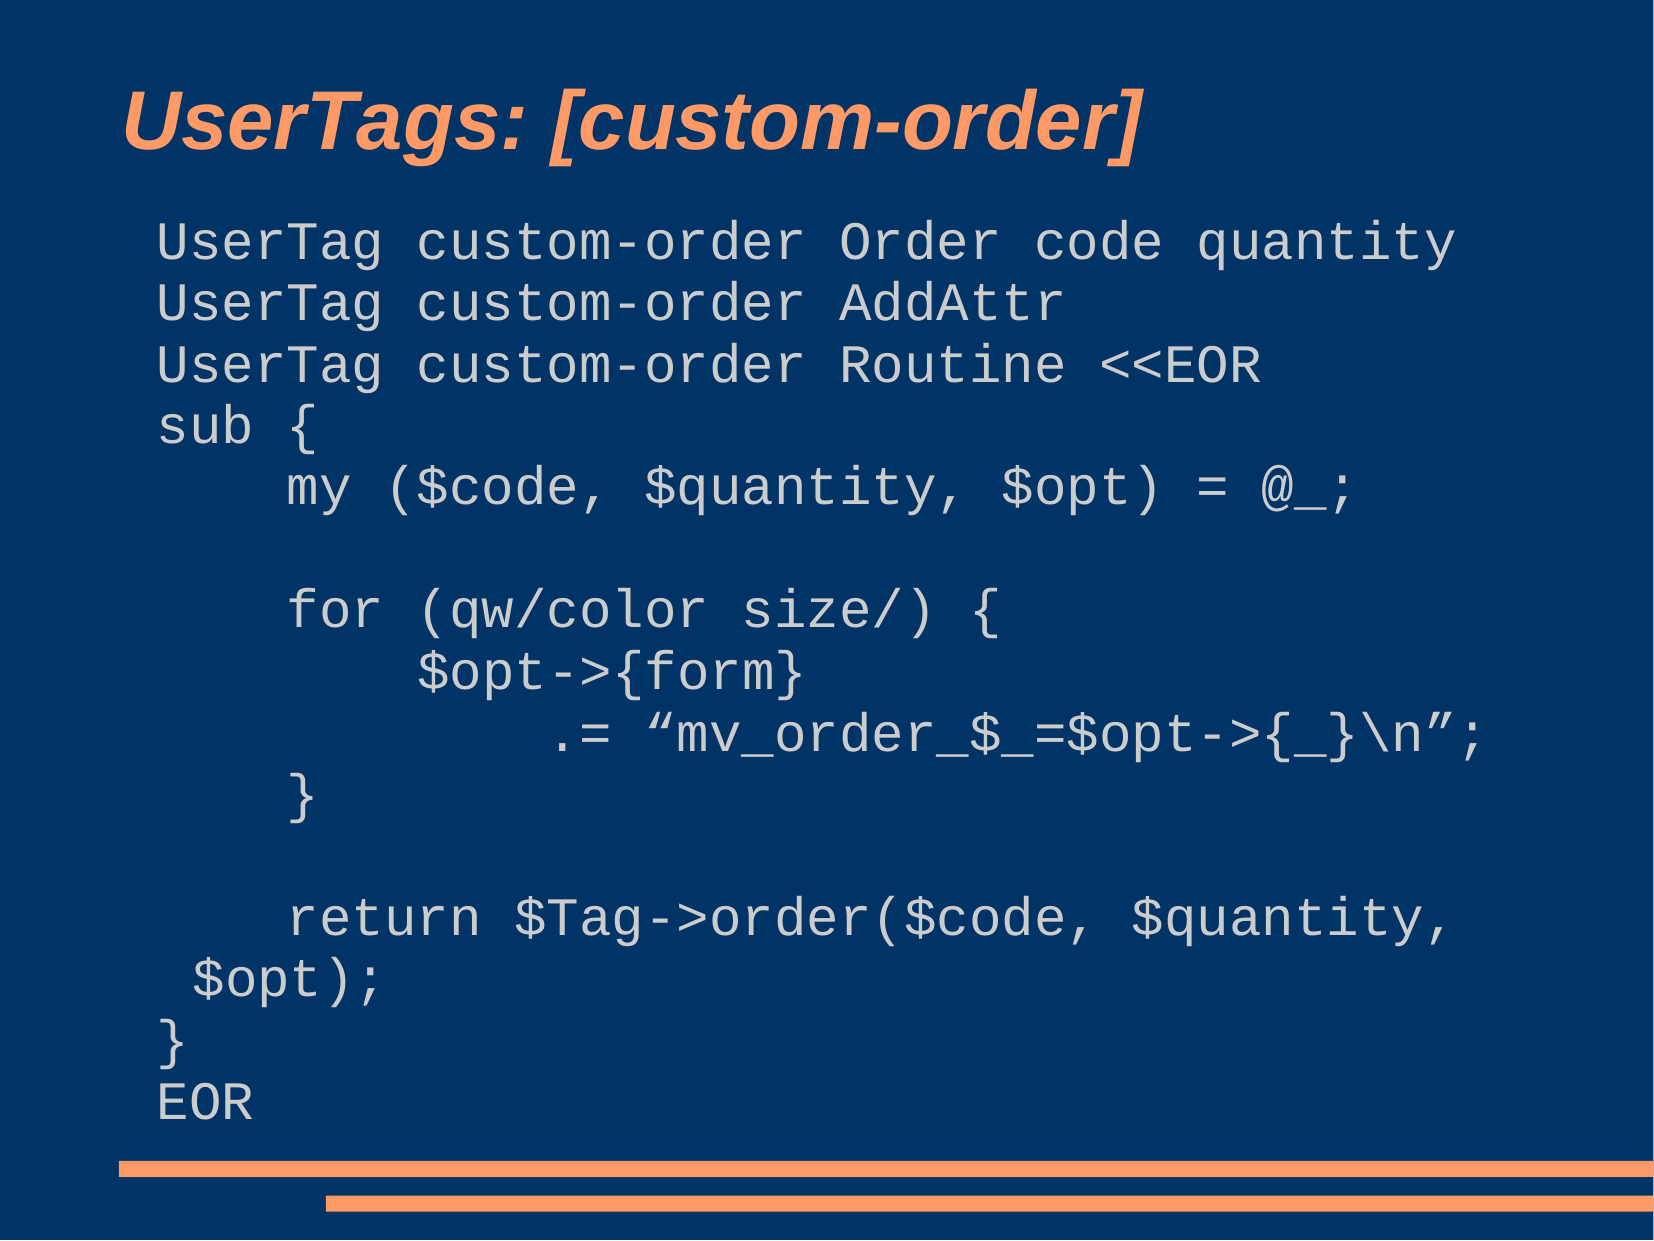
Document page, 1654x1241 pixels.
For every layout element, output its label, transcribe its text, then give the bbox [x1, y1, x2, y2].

subtitle UserTag custom-order Order code quantity UserTag custom-order AddAttr UserTag custom-order Routine <<EOR sub { my ($code, $quantity, $opt) = @_; for (qw/color size/) { $opt->{form} .= “mv_order_$_=$opt->{_}\n”; } return $Tag->order($code, $quantity, $opt); } EOR [121, 225, 1561, 1125]
title UserTags: [custom-order] [121, 53, 1534, 188]
